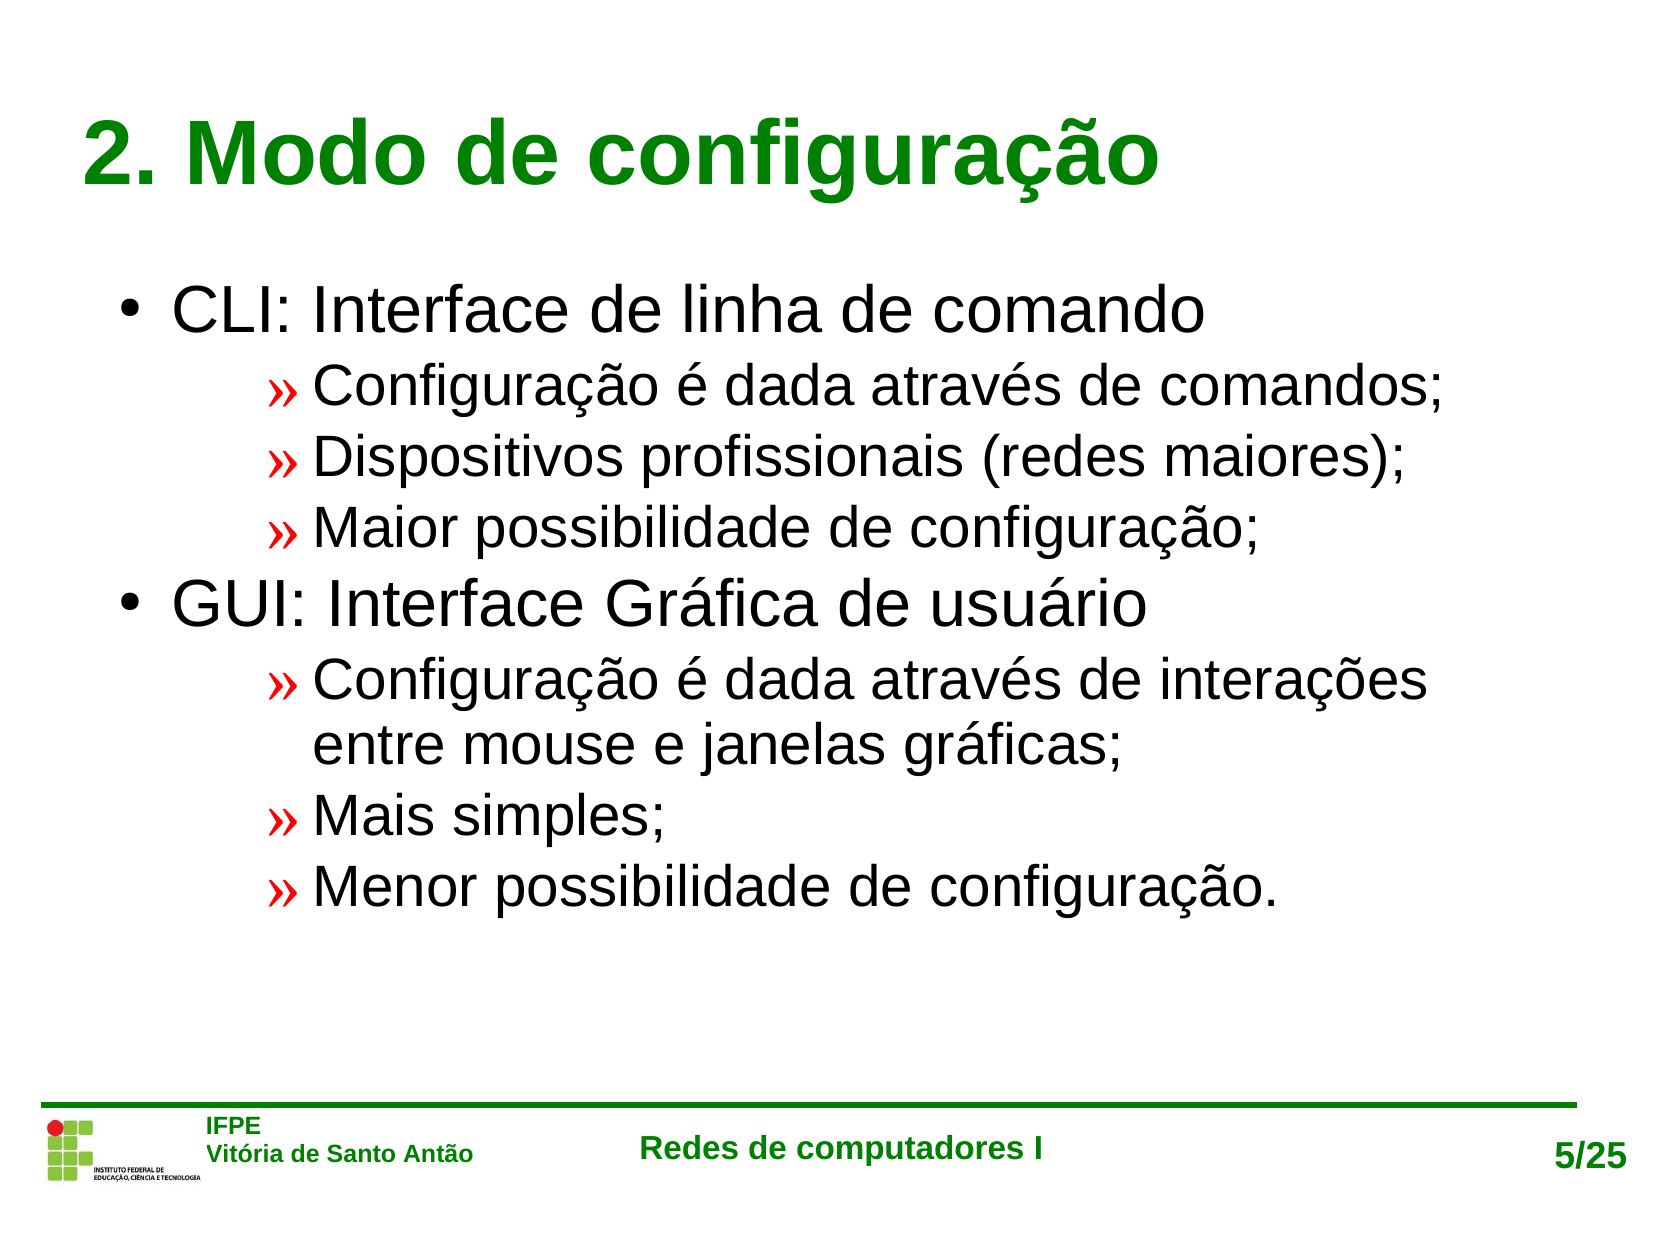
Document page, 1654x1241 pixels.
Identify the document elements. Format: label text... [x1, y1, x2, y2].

title 2. Modo de configuração [82, 49, 1571, 257]
list CLI: Interface de linha de comando Configuração é dada através de comandos; Dispositivos profissionais (redes maiores); Maior possibilidade de configuração; GUI: Interface Gráfica de usuário Configuração é dada através de interações entre mouse e janelas gráficas; Mais simples; Menor possibilidade de configuração. [82, 272, 1571, 1091]
picture [39, 1111, 207, 1191]
